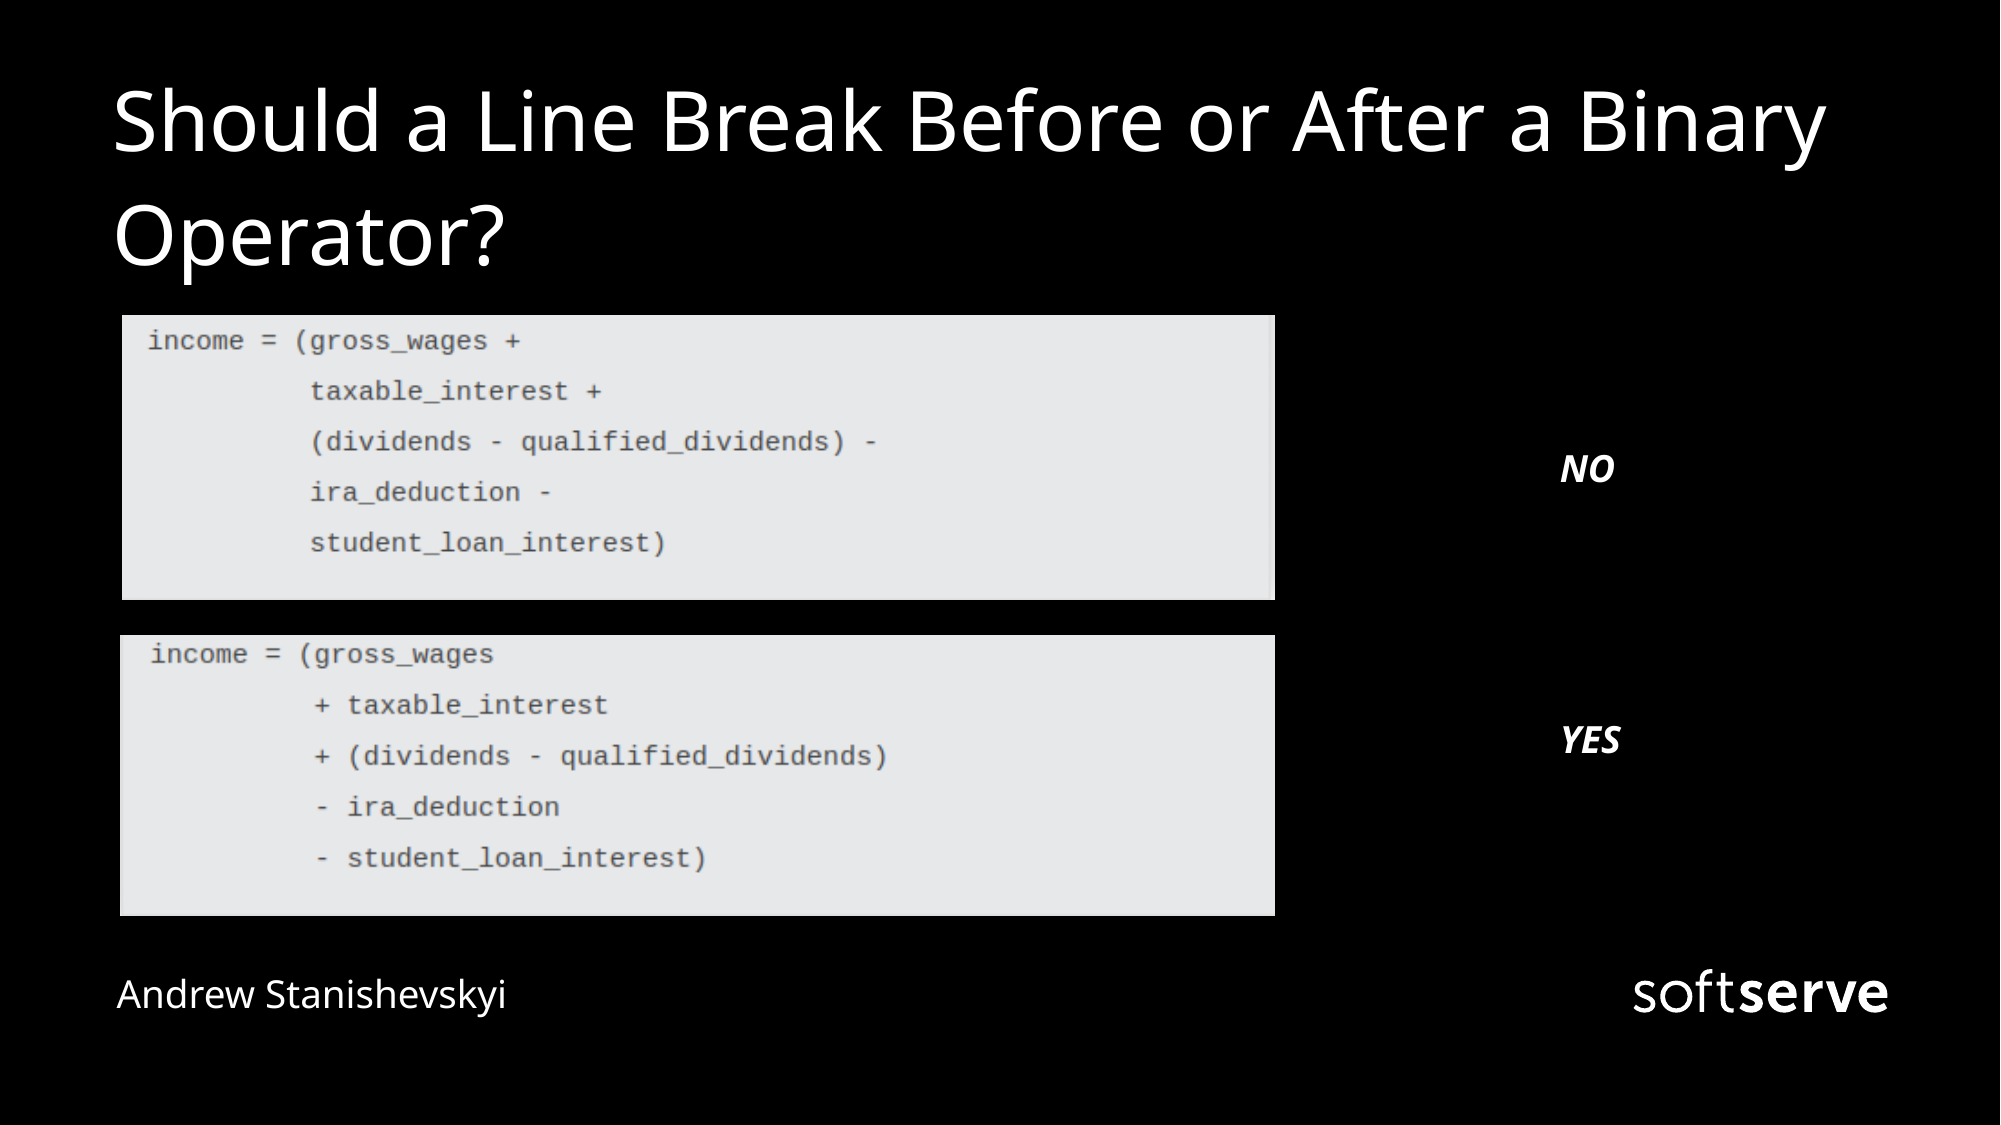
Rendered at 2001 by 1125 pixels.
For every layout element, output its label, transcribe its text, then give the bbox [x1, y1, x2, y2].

picture [120, 635, 1276, 916]
text_box NO [1545, 435, 1651, 494]
picture [122, 314, 1276, 600]
list Andrew Stanishevskyi [0, 970, 569, 1019]
title Should a Line Break Before or After a Binary Operator? [112, 87, 1888, 379]
text_box YES [1545, 706, 1666, 766]
